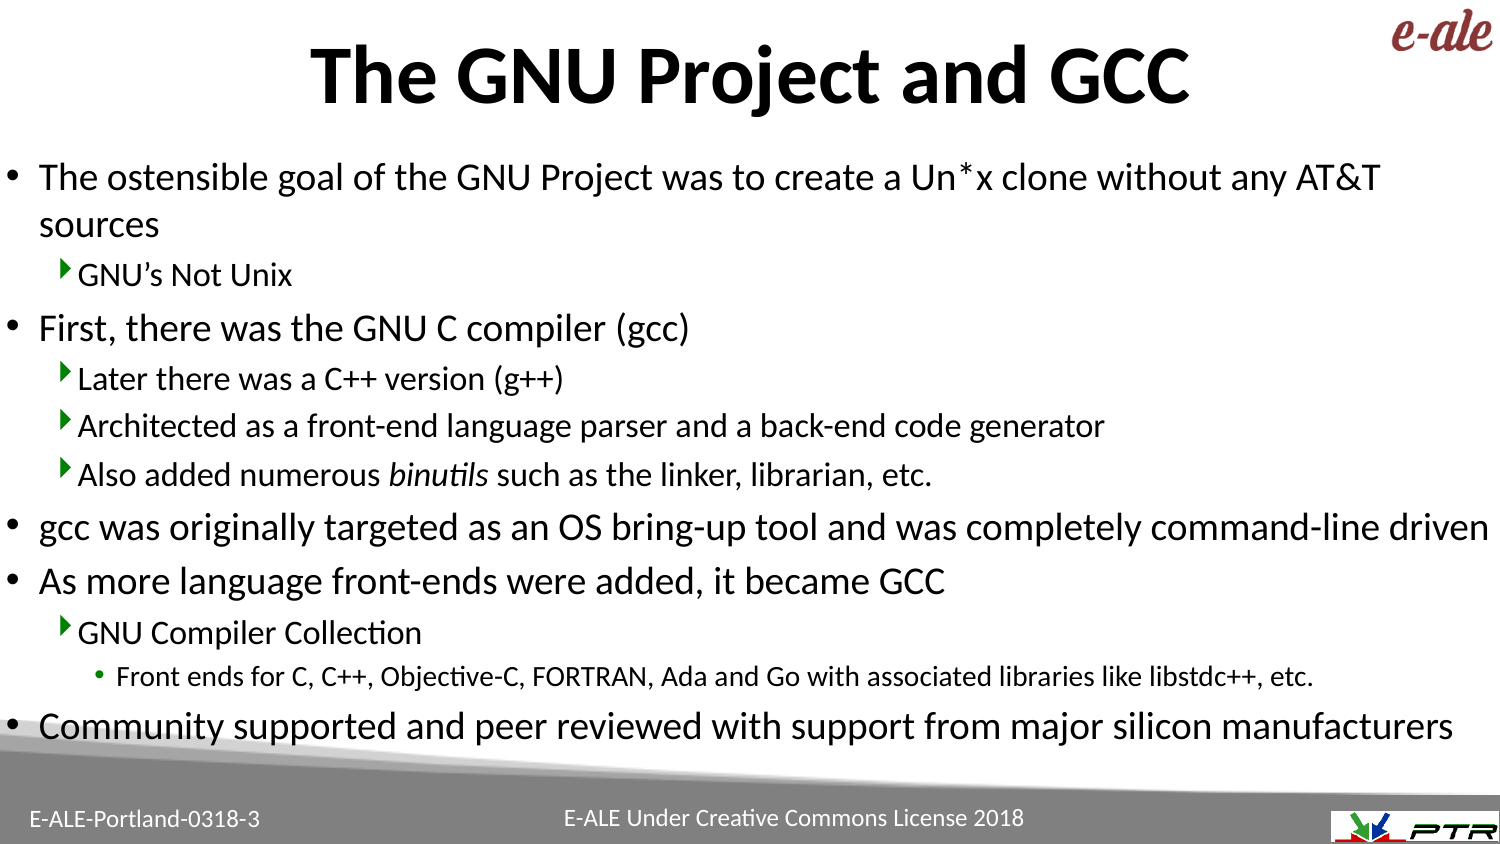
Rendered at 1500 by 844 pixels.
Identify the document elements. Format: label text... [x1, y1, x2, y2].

title The GNU Project and GCC [1, 0, 1500, 141]
list The ostensible goal of the GNU Project was to create a Un*x clone without any AT&T sources GNU’s Not Unix First, there was the GNU C compiler (gcc) Later there was a C++ version (g++) Architected as a front-end language parser and a back-end code generator Also added numerous binutils such as the linker, librarian, etc. gcc was originally targeted as an OS bring-up tool and was completely command-line driven As more language front-ends were added, it became GCC GNU Compiler Collection Front ends for C, C++, Objective-C, FORTRAN, Ada and Go with associated libraries like libstdc++, etc. Community supported and peer reviewed with support from major silicon manufacturers [5, 151, 1490, 769]
picture [1331, 811, 1499, 842]
slide_number E-ALE-Portland-0318-<number> [14, 794, 365, 840]
picture [0, 718, 1500, 795]
